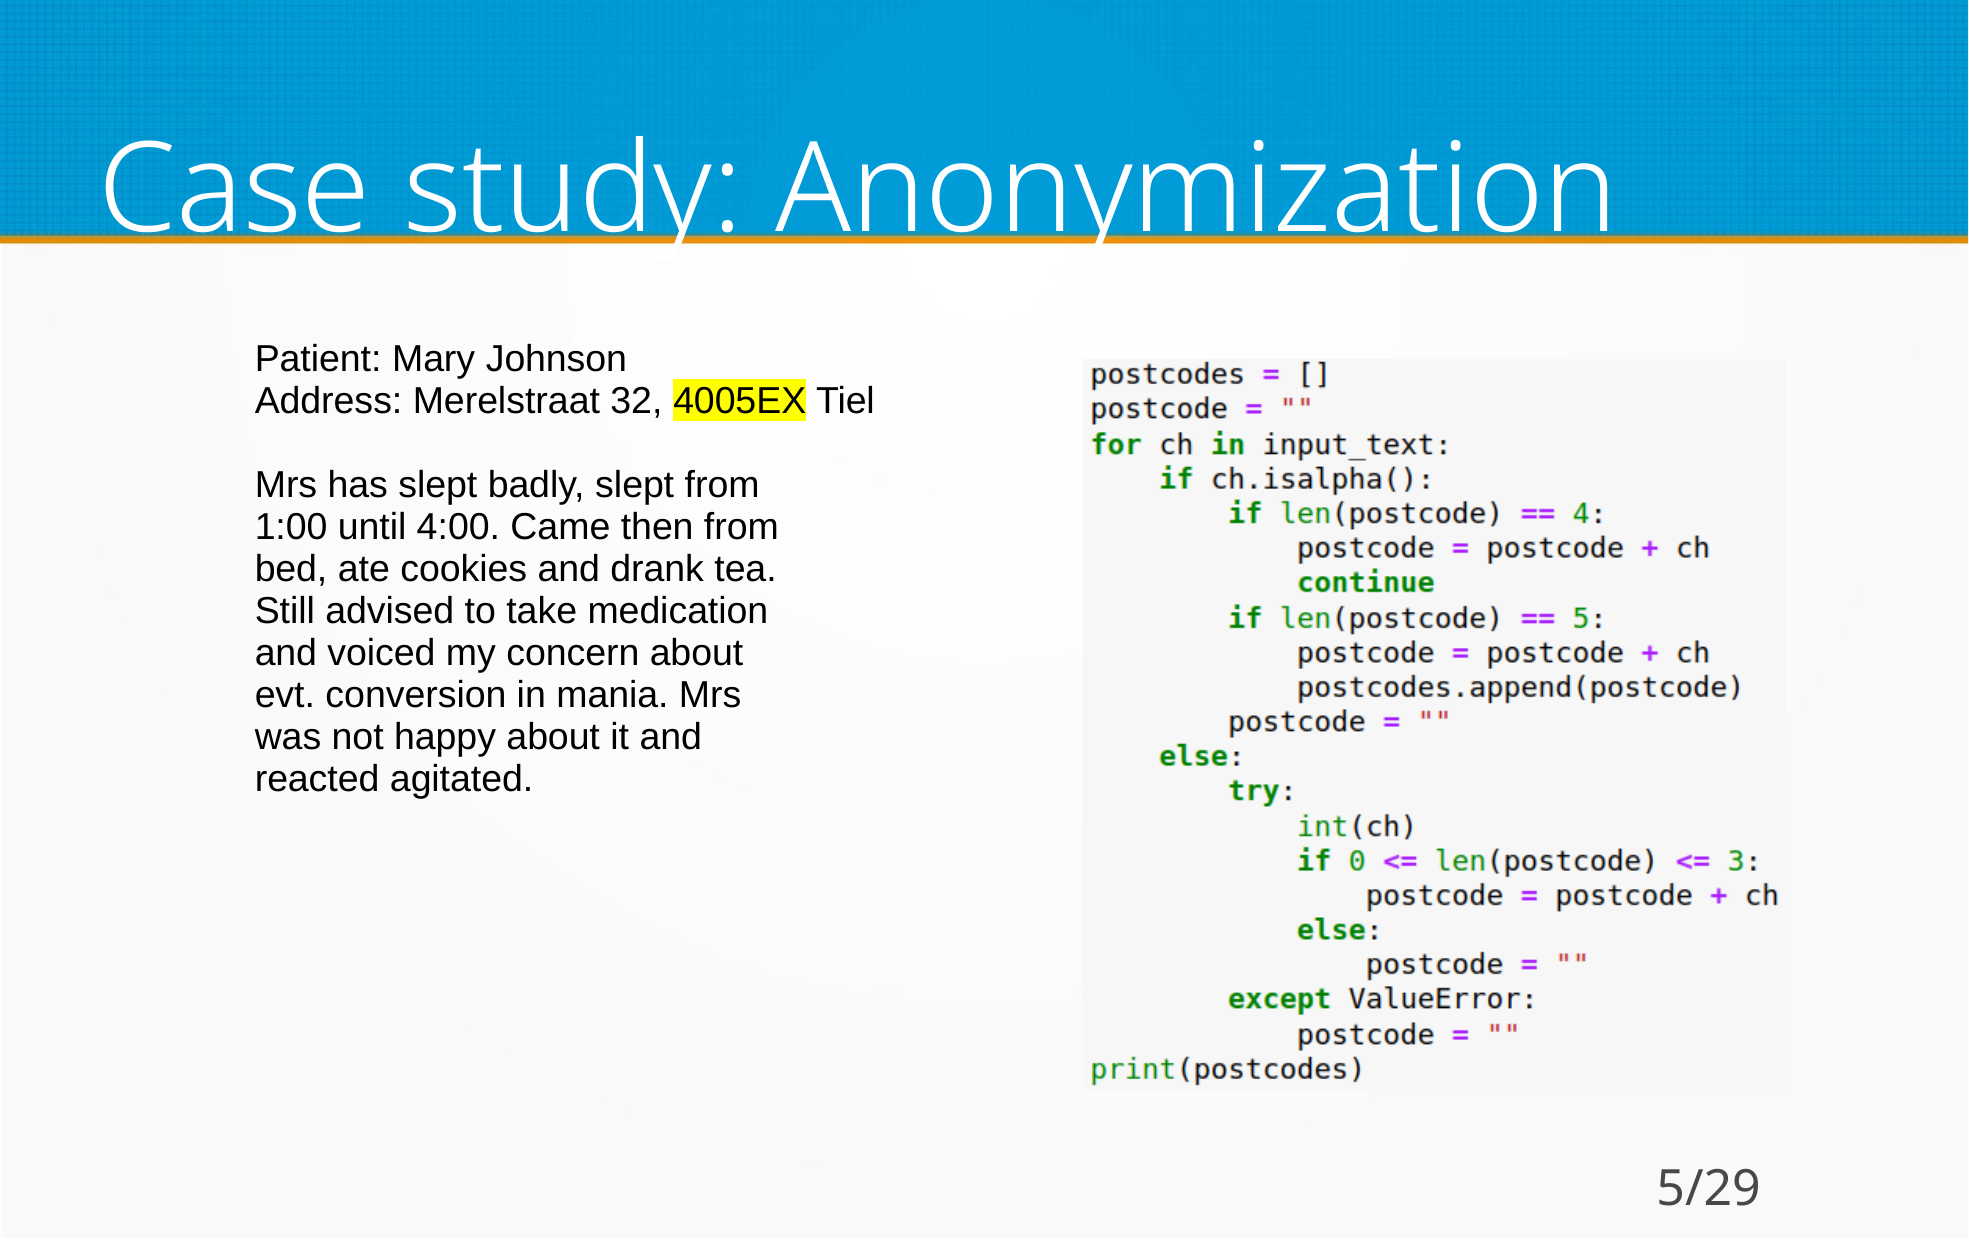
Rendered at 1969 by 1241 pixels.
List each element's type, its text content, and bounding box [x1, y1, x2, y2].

text_box Patient: Mary Johnson Address: Merelstraat 32, 4005EX Tiel Mrs has slept badly, slept from 1:00 until 4:00. Came then from bed, ate cookies and drank tea. Still advised to take medication and voiced my concern about evt. conversion in mania. Mrs was not happy about it and reacted agitated. [240, 330, 991, 807]
title Case study: Anonymization [98, 49, 1870, 257]
picture [0, 233, 1969, 1241]
